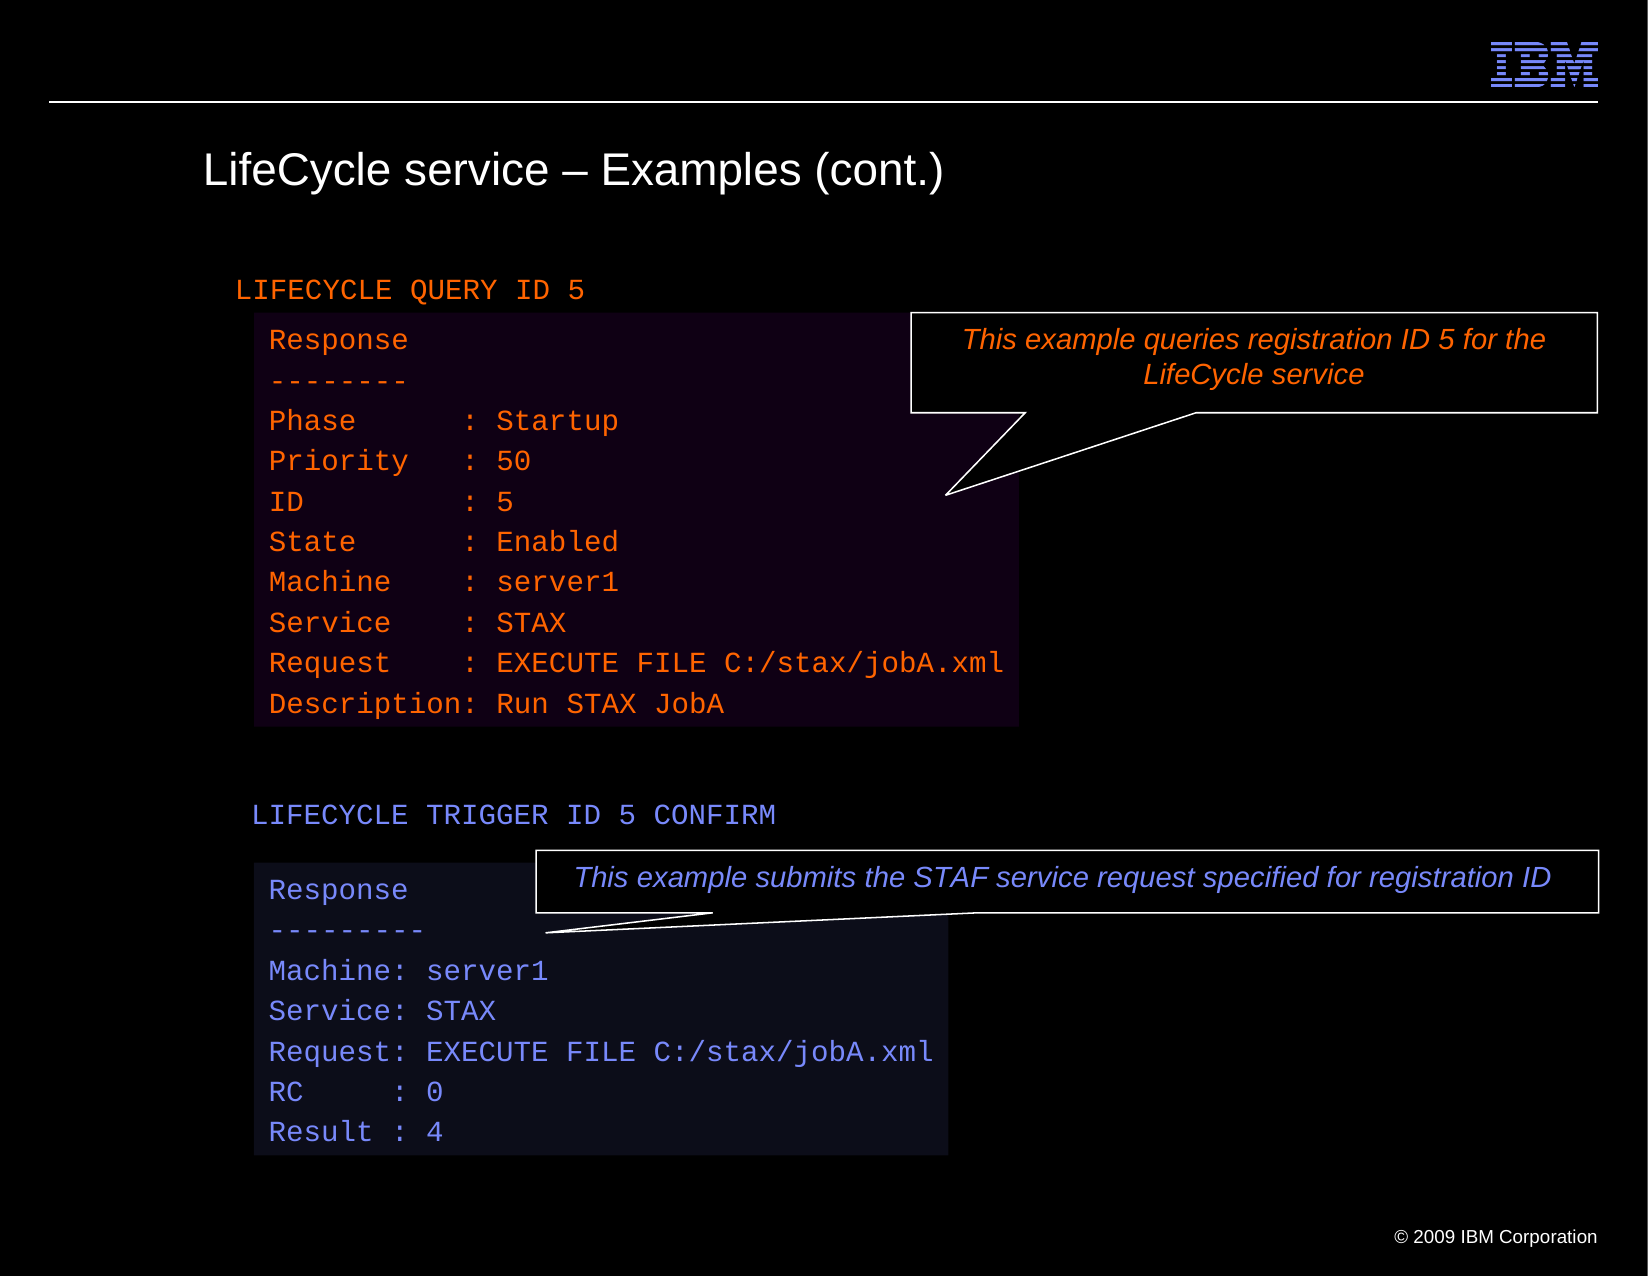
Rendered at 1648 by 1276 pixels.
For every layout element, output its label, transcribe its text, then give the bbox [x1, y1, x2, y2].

title LifeCycle service – Examples (cont.) [186, 137, 1648, 231]
text_box LIFECYCLE TRIGGER ID 5 CONFIRM [236, 787, 791, 839]
text_box LIFECYCLE QUERY ID 5 [220, 262, 600, 314]
picture [1491, 42, 1598, 87]
text_box Response --------- Machine: server1 Service: STAX Request: EXECUTE FILE C:/stax/jobA.xml RC : 0 Result : 4 [253, 862, 949, 1156]
text_box This example submits the STAF service request specified for registration ID [536, 850, 1599, 933]
text_box Response -------- Phase : Startup Priority : 50 ID : 5 State : Enabled Machine : server1 Service : STAX Request : EXECUTE FILE C:/stax/jobA.xml Description: Run STAX JobA [254, 312, 1019, 727]
text_box This example queries registration ID 5 for the LifeCycle service [911, 312, 1598, 496]
